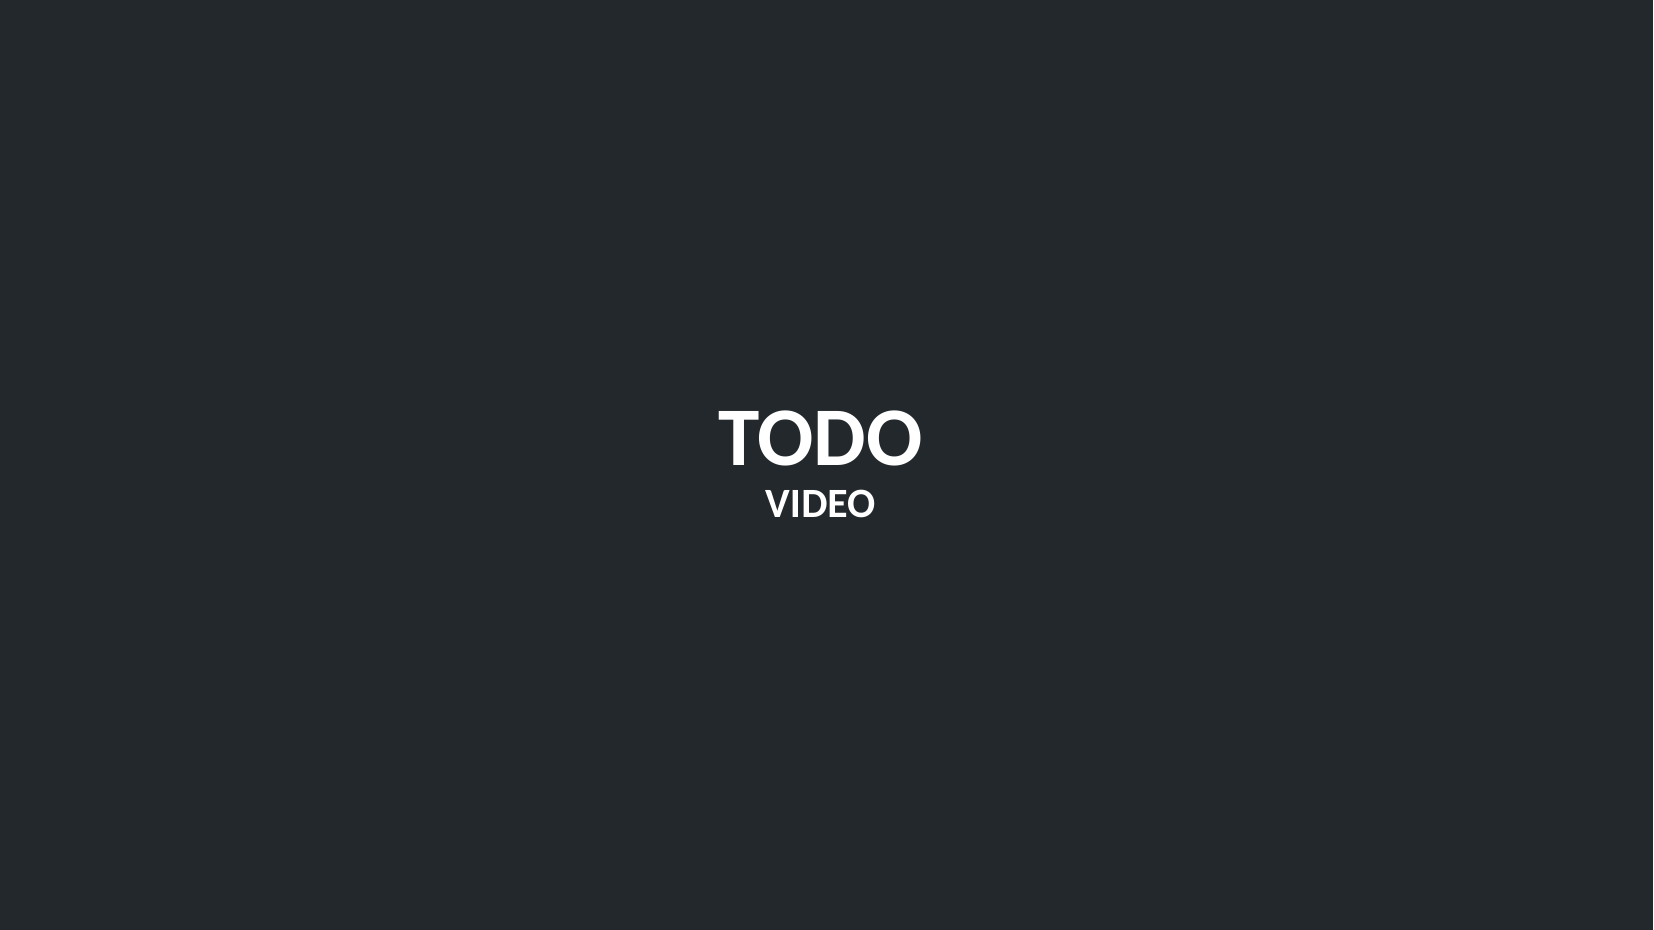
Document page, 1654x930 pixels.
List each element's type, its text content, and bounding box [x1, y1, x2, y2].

text_box TODO VIDEO [703, 395, 950, 535]
